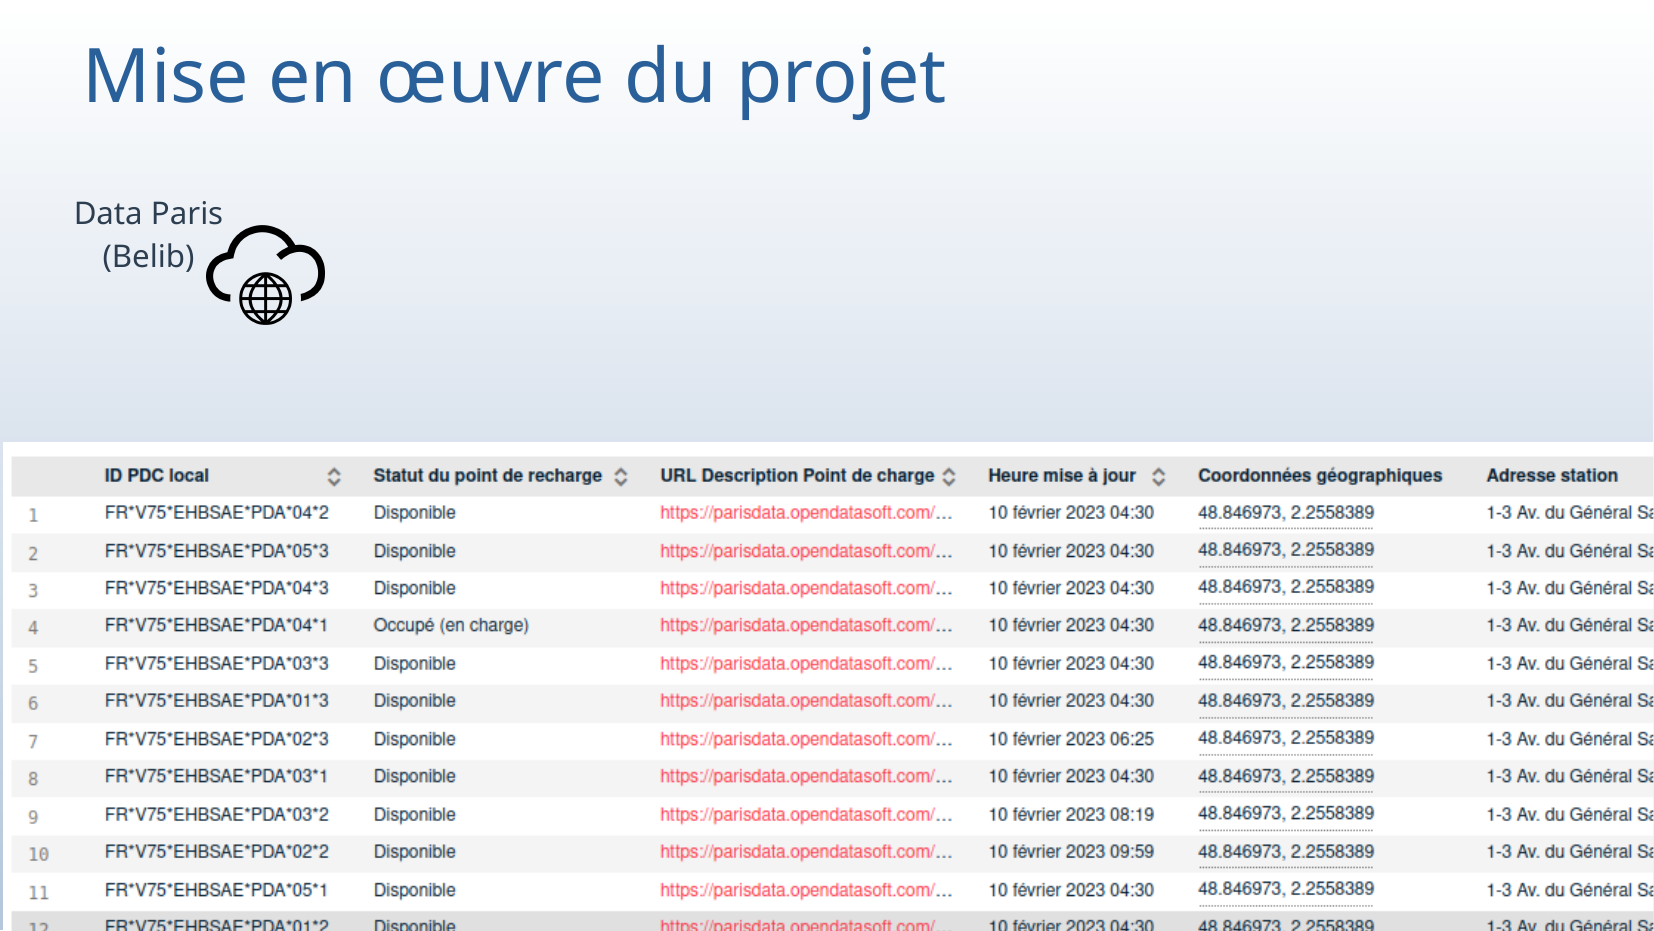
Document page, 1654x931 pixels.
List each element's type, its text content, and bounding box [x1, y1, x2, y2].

picture [3, 442, 1654, 931]
text_box Data Paris (Belib) [59, 171, 266, 296]
picture [206, 225, 325, 325]
title Mise en œuvre du projet [82, 0, 1571, 151]
text_box [59, 224, 1595, 442]
